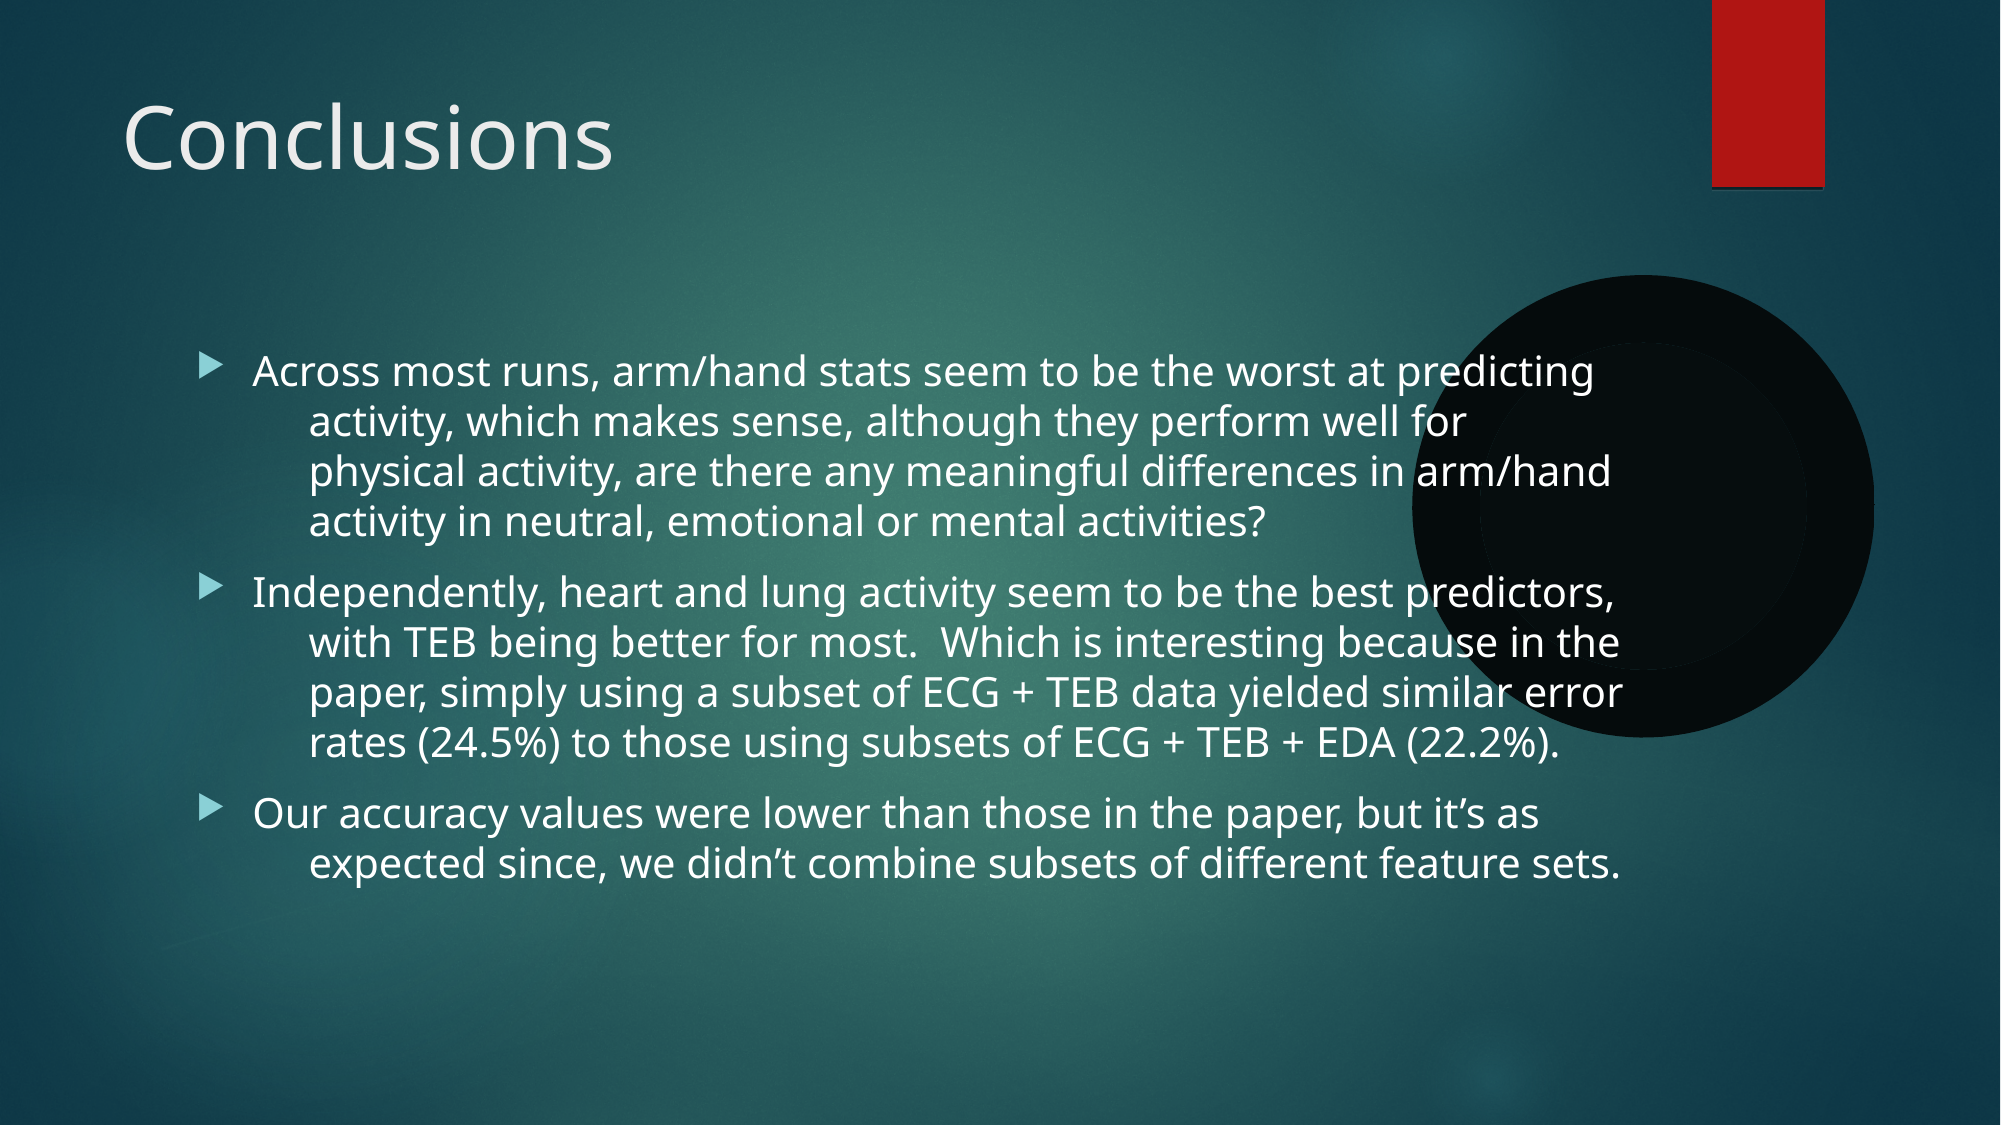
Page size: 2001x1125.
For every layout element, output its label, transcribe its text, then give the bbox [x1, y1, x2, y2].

title Conclusions [106, 74, 1649, 305]
list Across most runs, arm/hand stats seem to be the worst at predicting activity, which makes sense, although they perform well for physical activity, are there any meaningful differences in arm/hand activity in neutral, emotional or mental activities? Independently, heart and lung activity seem to be the best predictors, with TEB being better for most. Which is interesting because in the paper, simply using a subset of ECG + TEB data yielded similar error rates (24.5%) to those using subsets of ECG + TEB + EDA (22.2%). Our accuracy values were lower than those in the paper, but it’s as expected since, we didn’t combine subsets of different feature sets. [181, 336, 1649, 1026]
